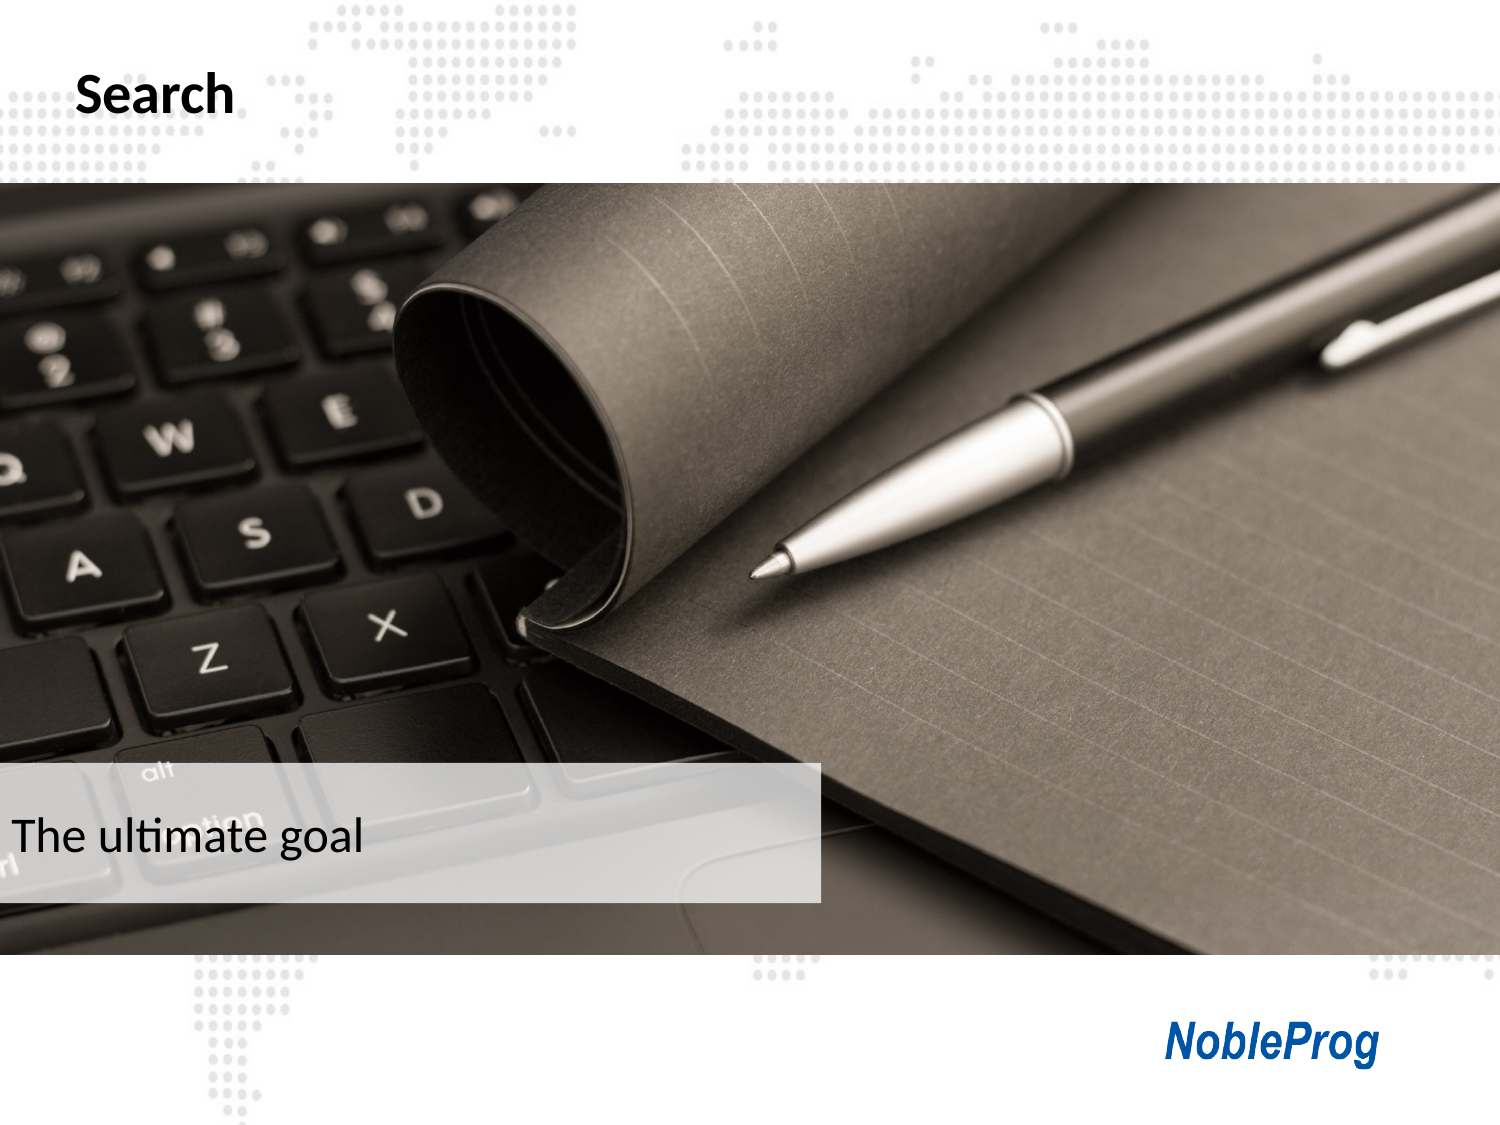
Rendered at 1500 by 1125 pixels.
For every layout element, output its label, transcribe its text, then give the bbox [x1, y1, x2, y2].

text_box The ultimate goal [0, 762, 822, 904]
text_box Search [75, 55, 1425, 181]
picture [0, 0, 1500, 1125]
